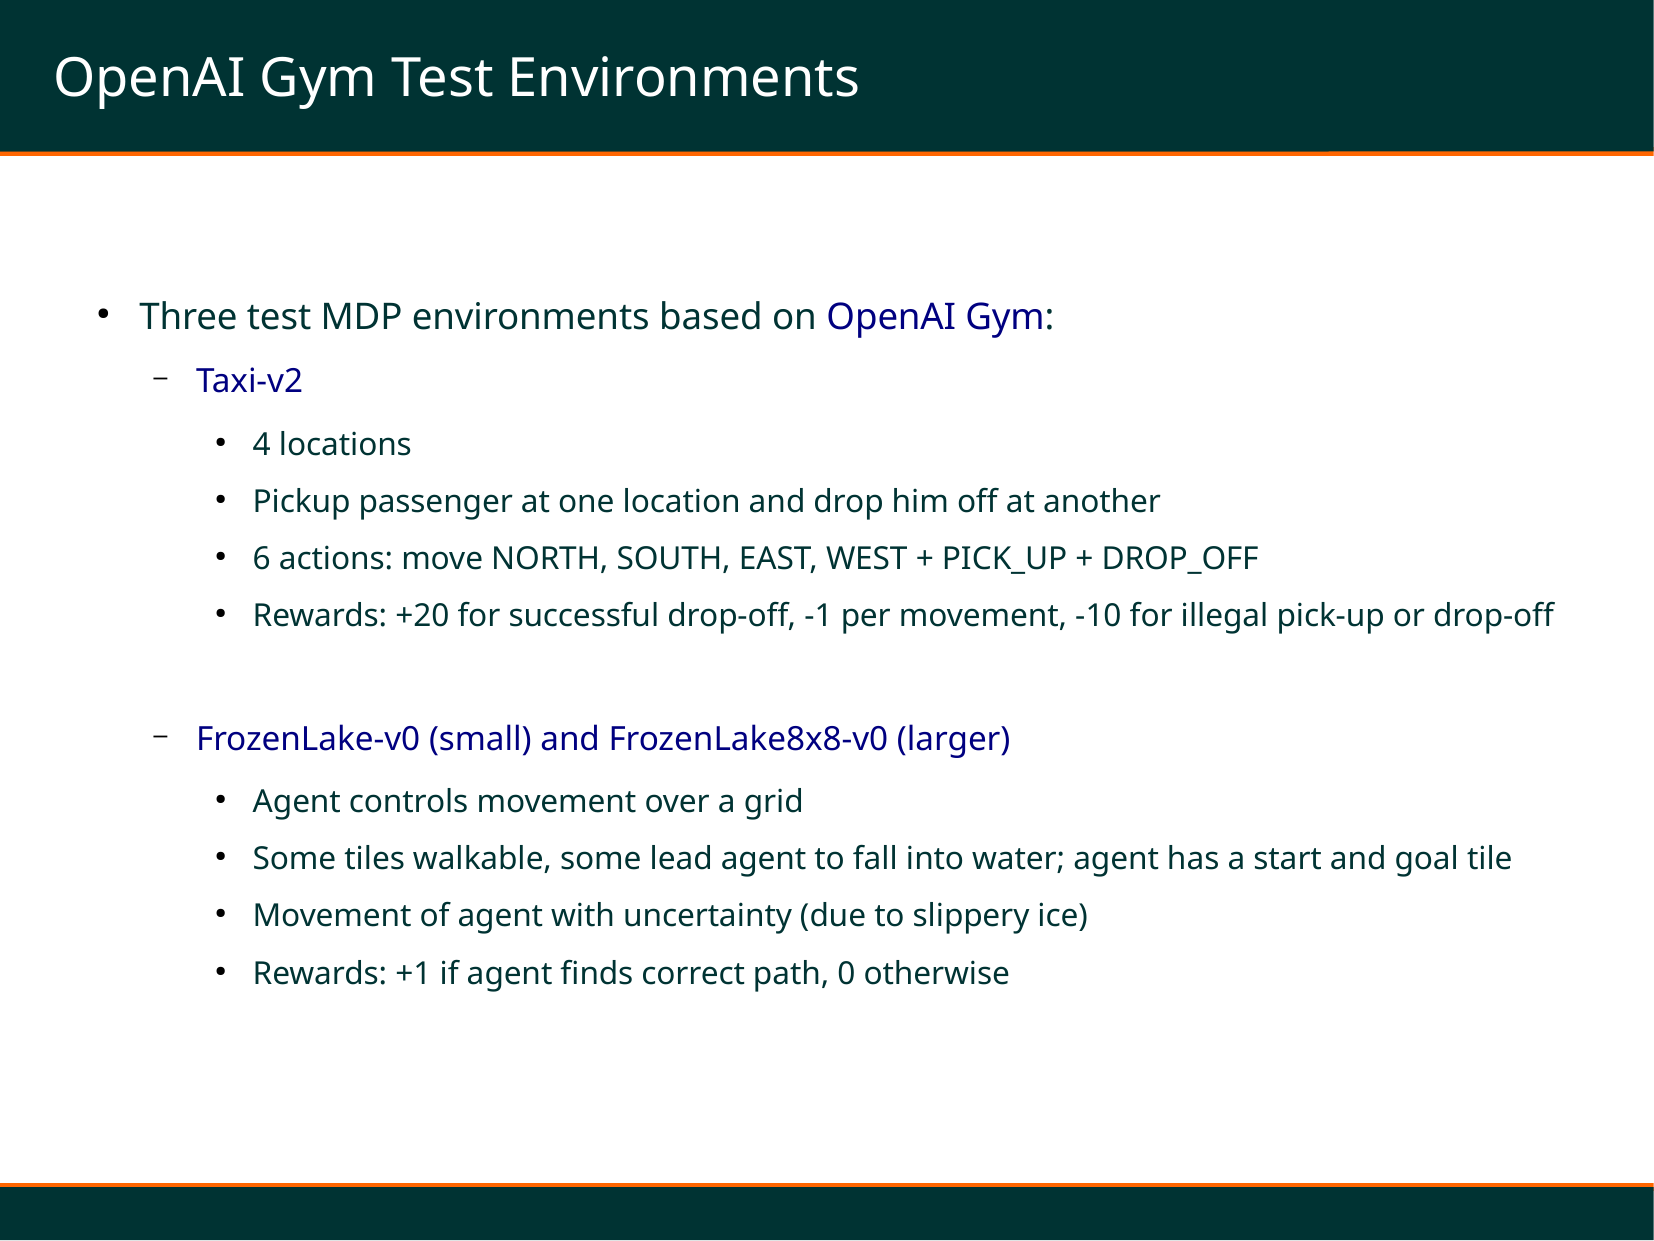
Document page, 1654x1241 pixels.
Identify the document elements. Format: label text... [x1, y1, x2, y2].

list Three test MDP environments based on OpenAI Gym: Taxi-v2 4 locations Pickup passenger at one location and drop him off at another 6 actions: move NORTH, SOUTH, EAST, WEST + PICK_UP + DROP_OFF Rewards: +20 for successful drop-off, -1 per movement, -10 for illegal pick-up or drop-off FrozenLake-v0 (small) and FrozenLake8x8-v0 (larger) Agent controls movement over a grid Some tiles walkable, some lead agent to fall into water; agent has a start and goal tile Movement of agent with uncertainty (due to slippery ice) Rewards: +1 if agent finds correct path, 0 otherwise [82, 290, 1571, 1010]
title OpenAI Gym Test Environments [0, 0, 1329, 152]
